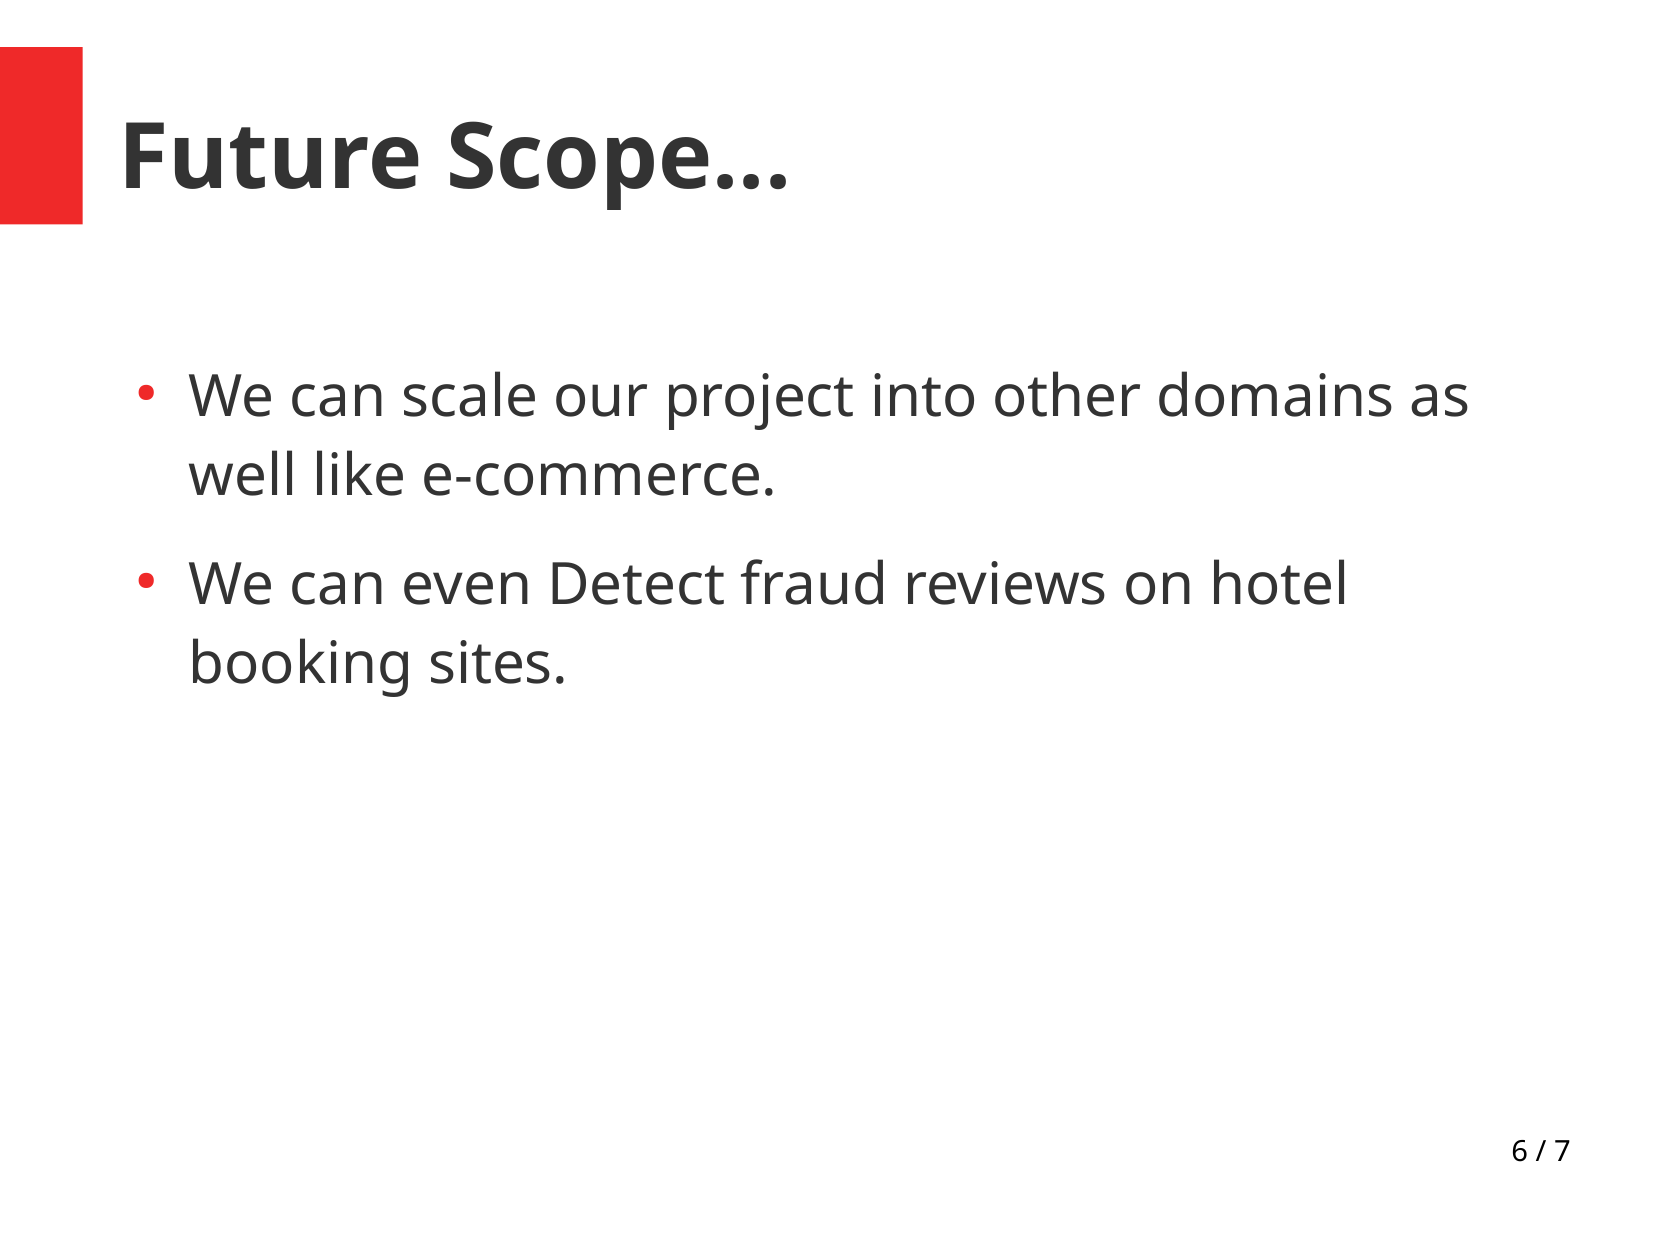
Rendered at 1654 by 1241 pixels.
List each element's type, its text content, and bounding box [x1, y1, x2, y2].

title Future Scope... [118, 49, 1571, 257]
list We can scale our project into other domains as well like e-commerce. We can even Detect fraud reviews on hotel booking sites. [118, 354, 1536, 1074]
